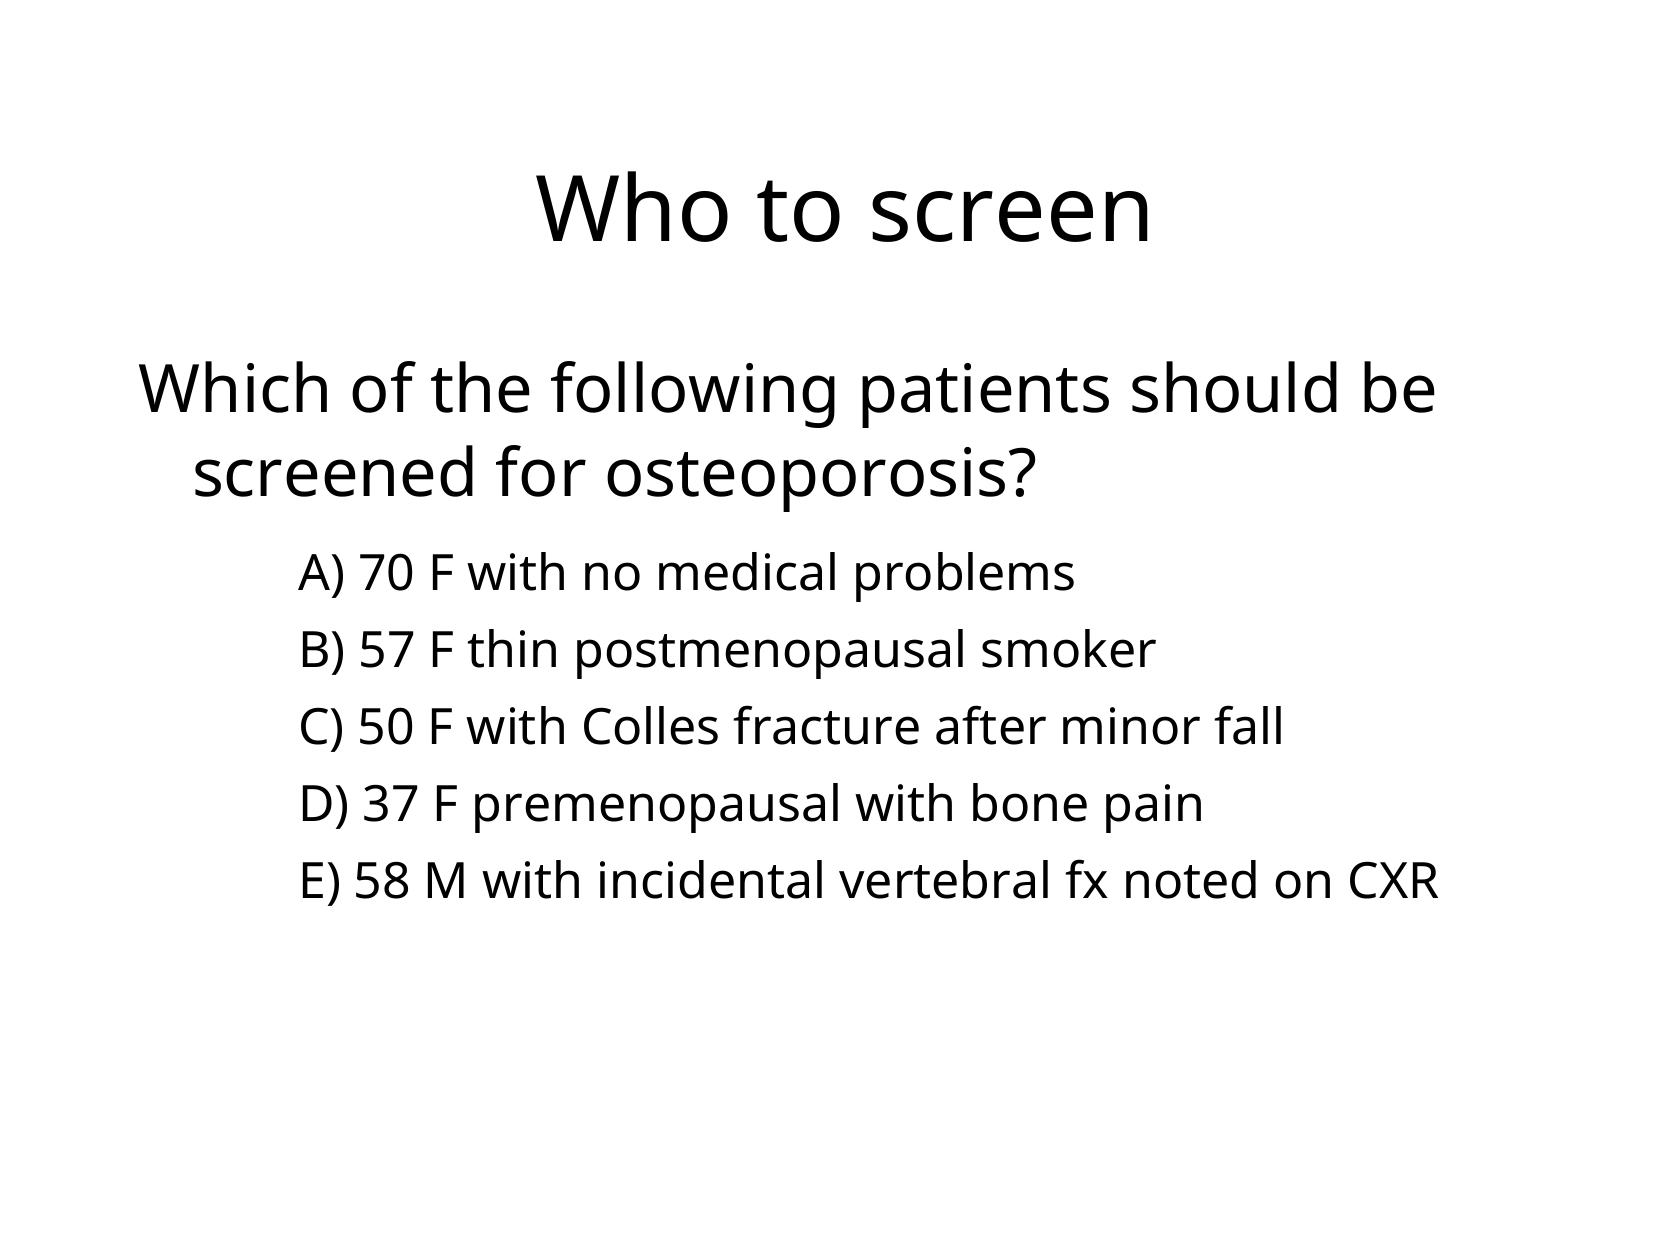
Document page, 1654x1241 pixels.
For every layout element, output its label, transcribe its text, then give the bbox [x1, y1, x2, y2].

list Which of the following patients should be screened for osteoporosis? A) 70 F with no medical problems B) 57 F thin postmenopausal smoker C) 50 F with Colles fracture after minor fall D) 37 F premenopausal with bone pain E) 58 M with incidental vertebral fx noted on CXR [121, 344, 1534, 899]
title Who to screen [121, 152, 1534, 260]
